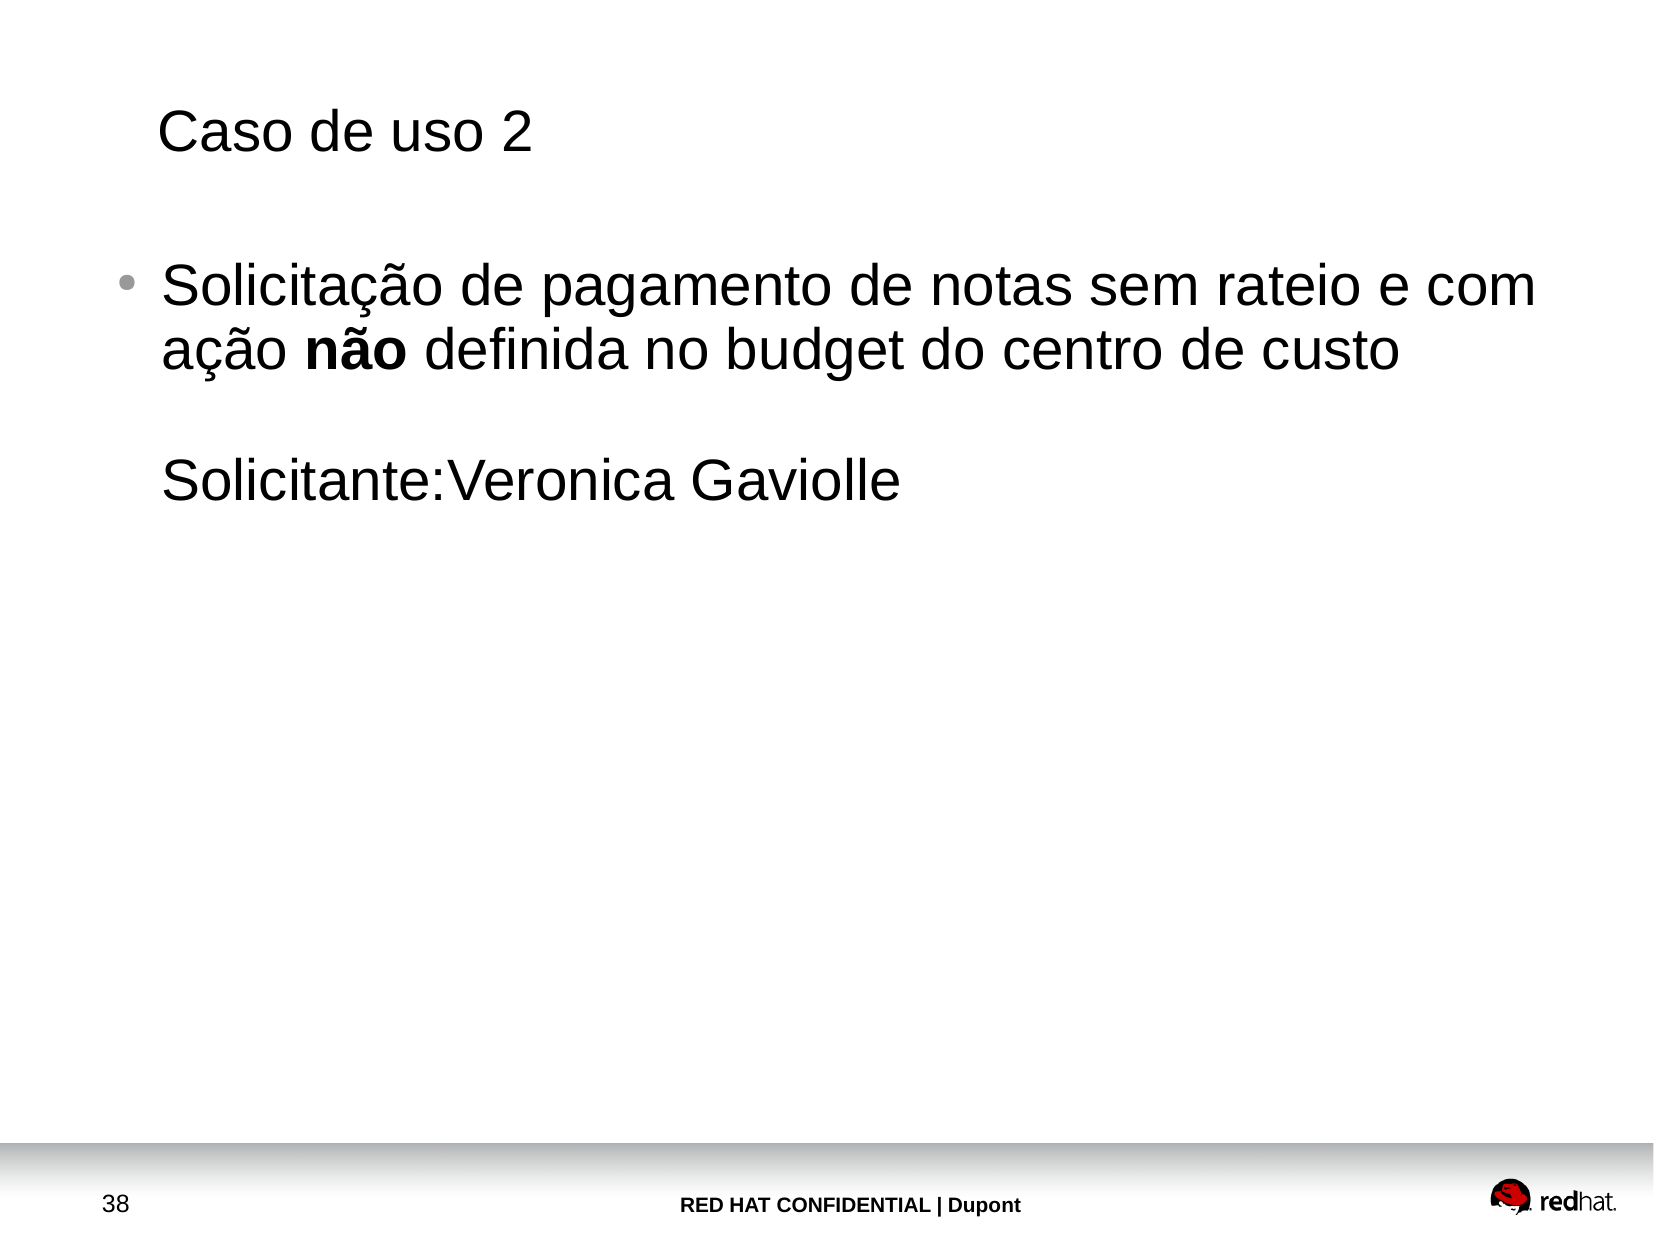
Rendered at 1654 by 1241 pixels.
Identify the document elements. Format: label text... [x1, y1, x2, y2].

text_box Solicitação de pagamento de notas sem rateio e com ação não definida no budget do centro de custo Solicitante:Veronica Gaviolle [86, 244, 1576, 1039]
picture [0, 1143, 1654, 1241]
text_box Caso de uso 2 [82, 37, 1571, 226]
